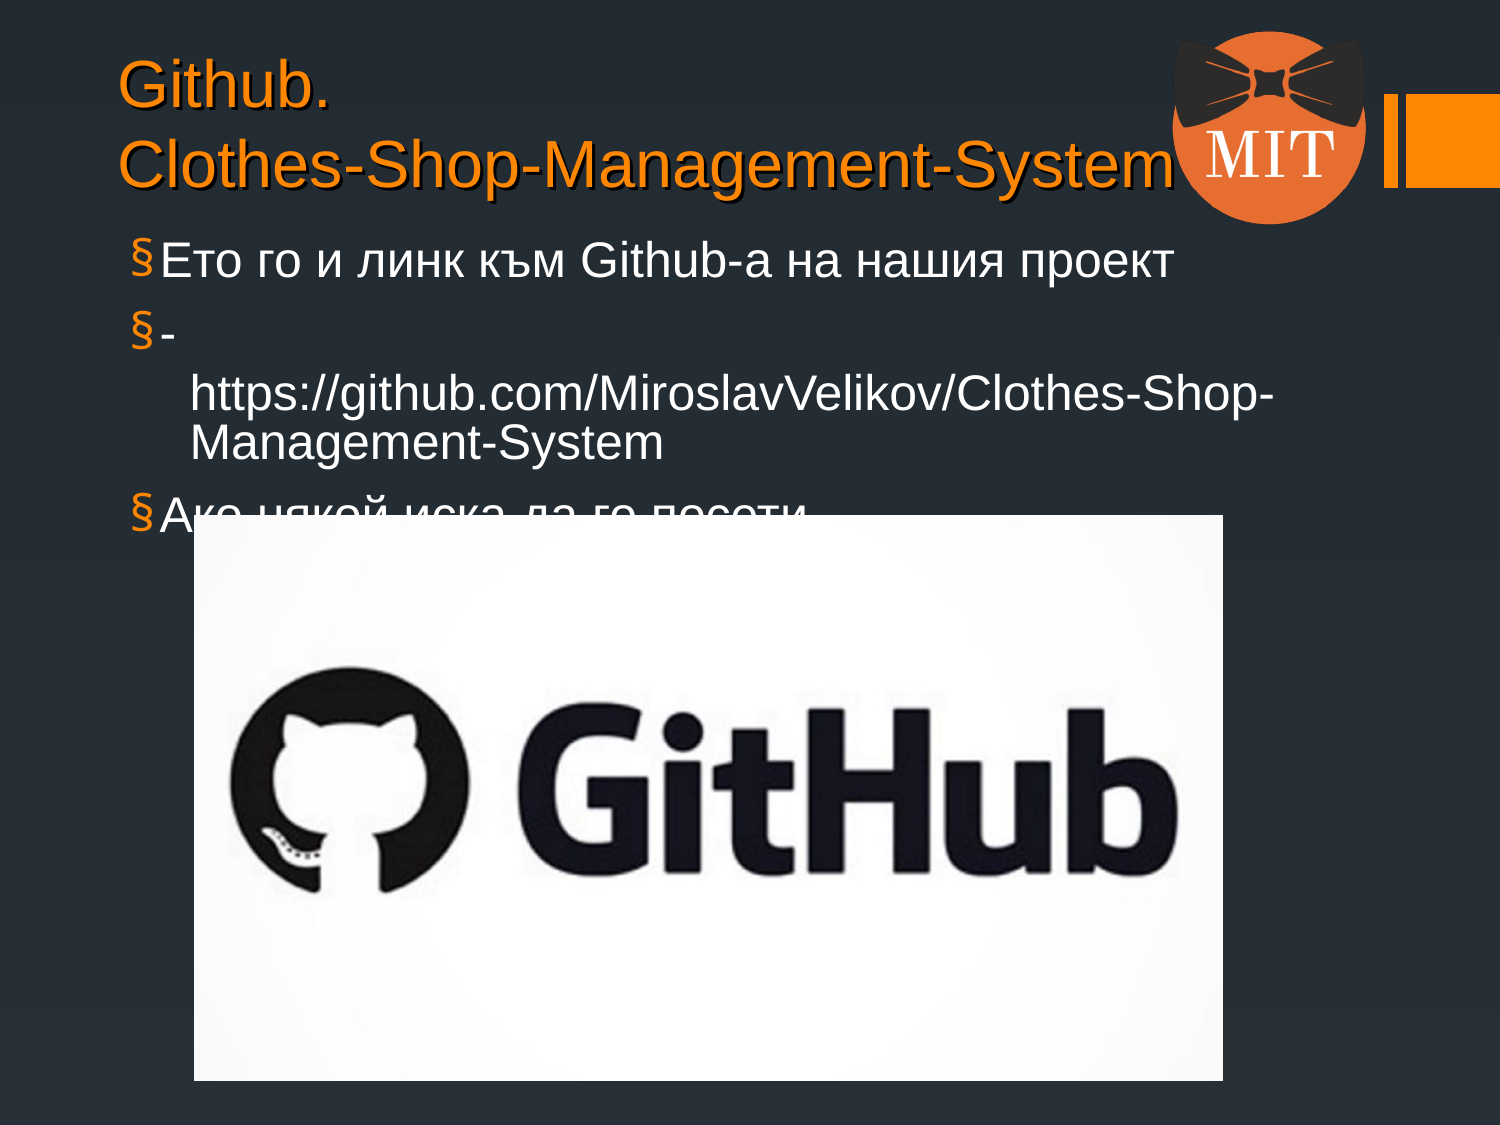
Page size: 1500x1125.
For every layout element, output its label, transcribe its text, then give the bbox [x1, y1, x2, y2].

title Github. Clothes-Shop-Management-System [102, 18, 1151, 209]
picture [194, 515, 1223, 1081]
list Ето го и линк към Github-а на нашия проект - https://github.com/MiroslavVelikov/Clothes-Shop-Management-System Ако някой иска да го посети. [99, 219, 1300, 1000]
picture [1151, 0, 1388, 295]
